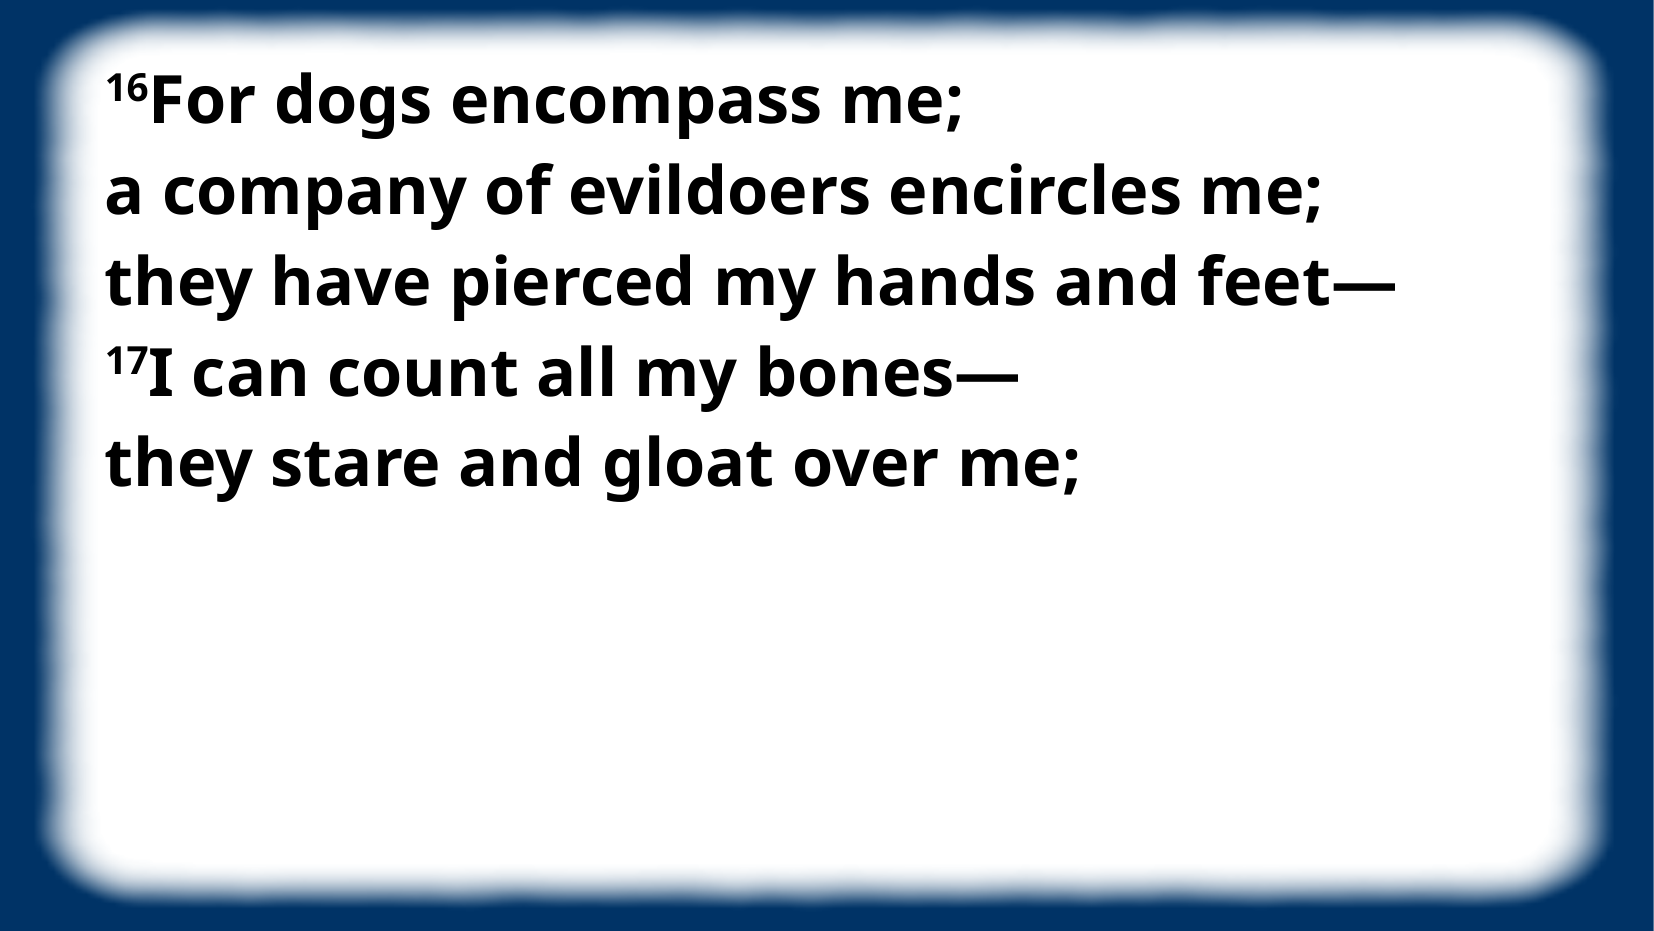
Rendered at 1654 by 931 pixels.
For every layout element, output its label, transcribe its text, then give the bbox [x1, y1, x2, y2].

text_box 16For dogs encompass me; a company of evildoers encircles me; they have pierced my hands and feet— 17I can count all my bones— they stare and gloat over me; [90, 45, 1561, 504]
picture [0, 0, 1654, 931]
